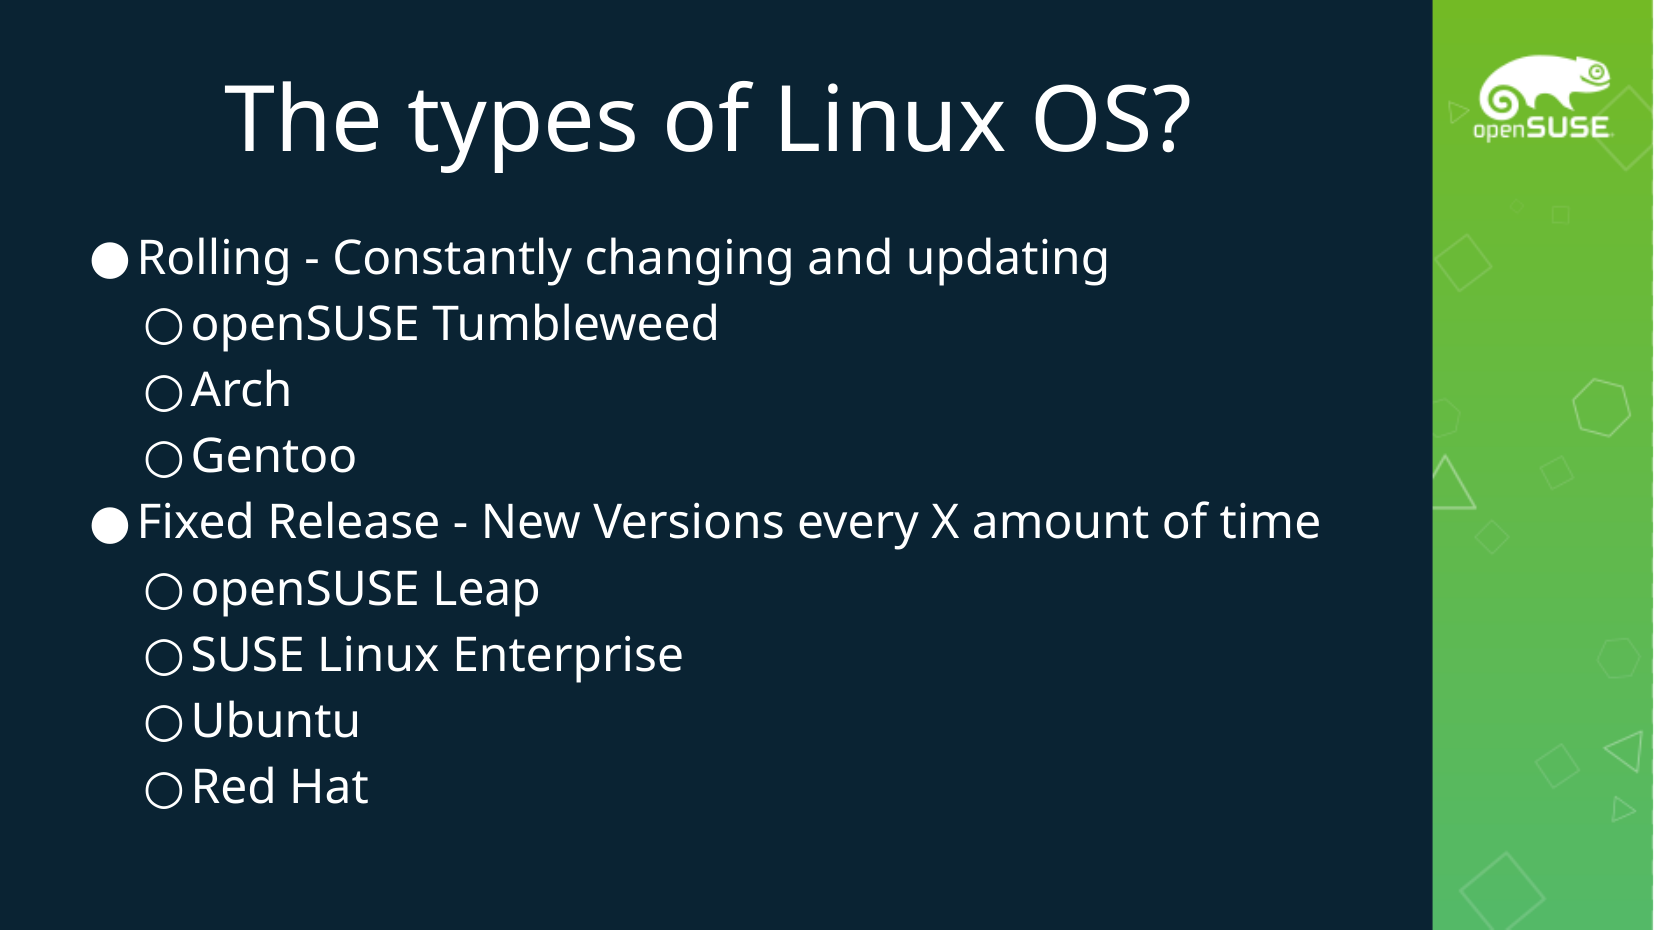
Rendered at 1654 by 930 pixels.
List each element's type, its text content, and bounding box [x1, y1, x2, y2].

title The types of Linux OS? [82, 37, 1335, 193]
picture [0, 0, 1654, 930]
list Rolling - Constantly changing and updating openSUSE Tumbleweed Arch Gentoo Fixed Release - New Versions every X amount of time openSUSE Leap SUSE Linux Enterprise Ubuntu Red Hat [82, 217, 1335, 887]
